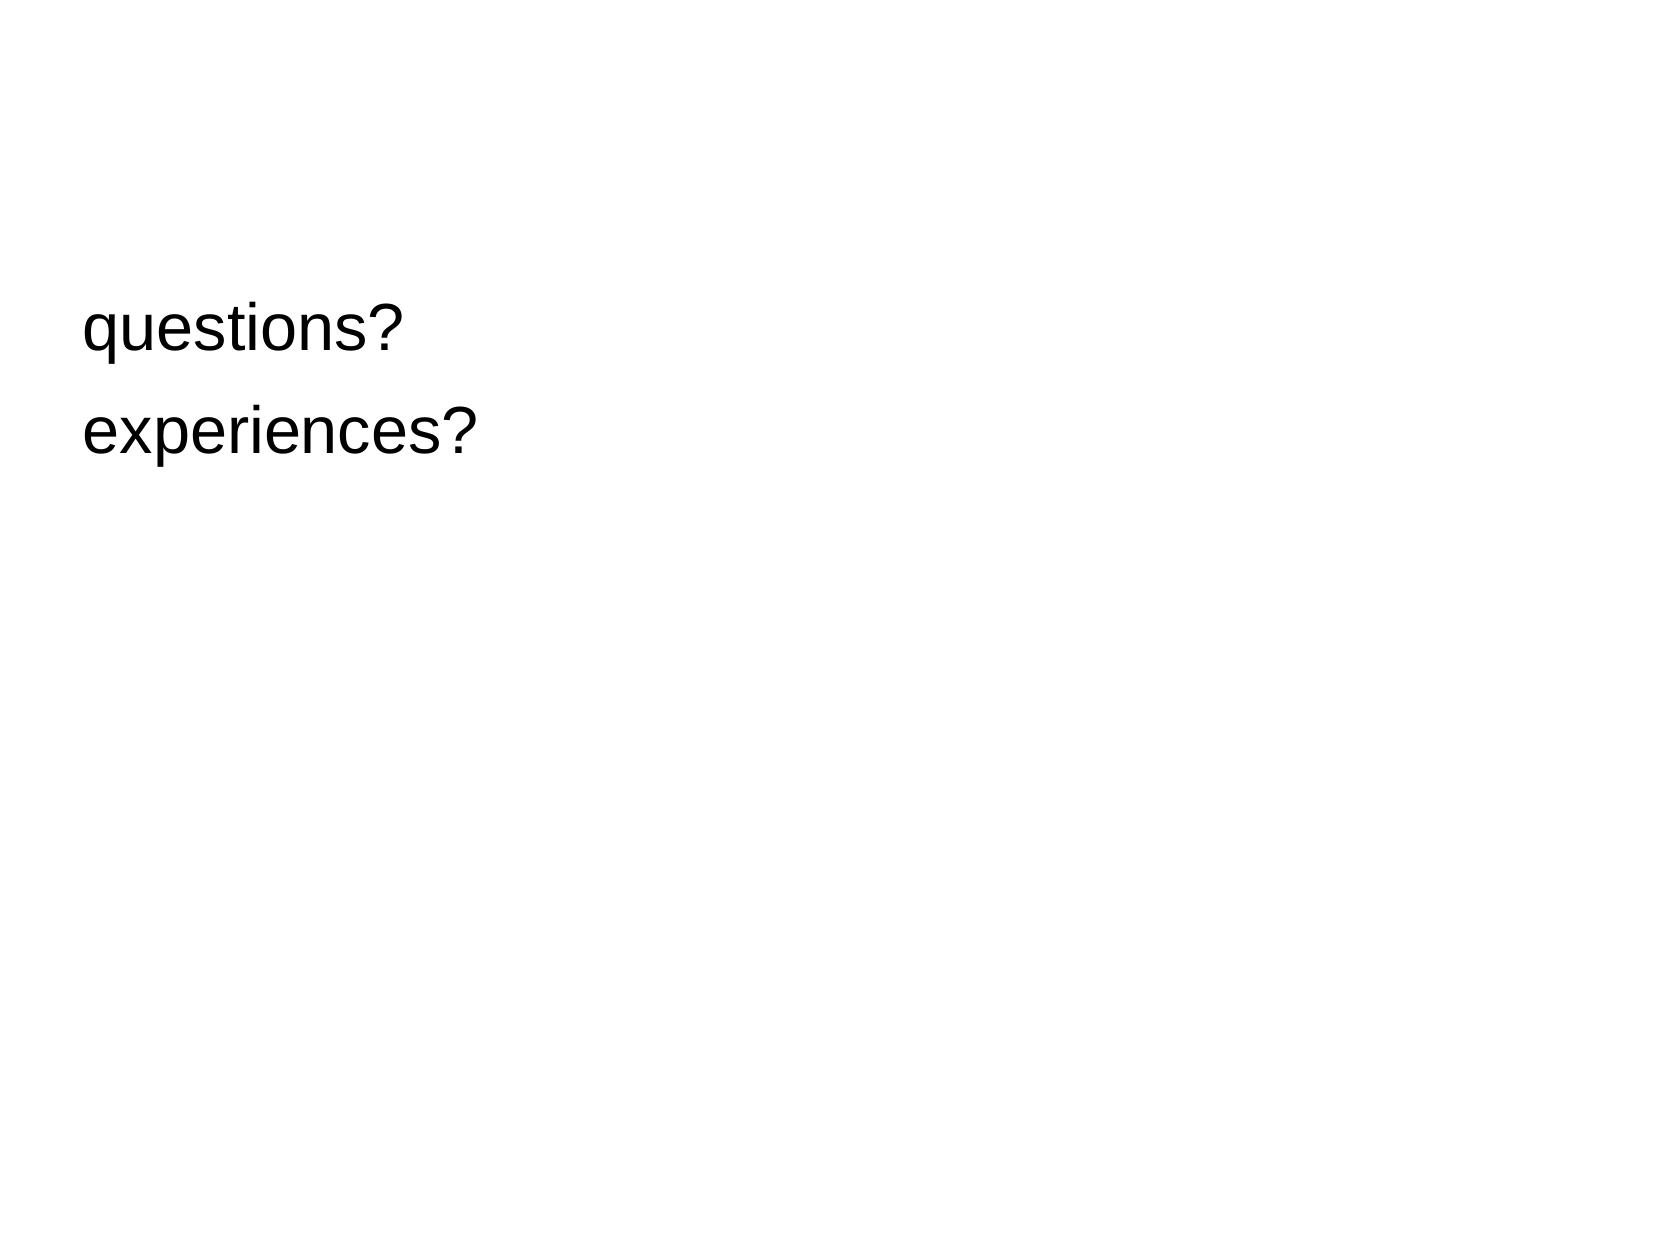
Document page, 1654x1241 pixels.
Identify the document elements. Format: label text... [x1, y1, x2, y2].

list questions? experiences? [82, 290, 1571, 1010]
